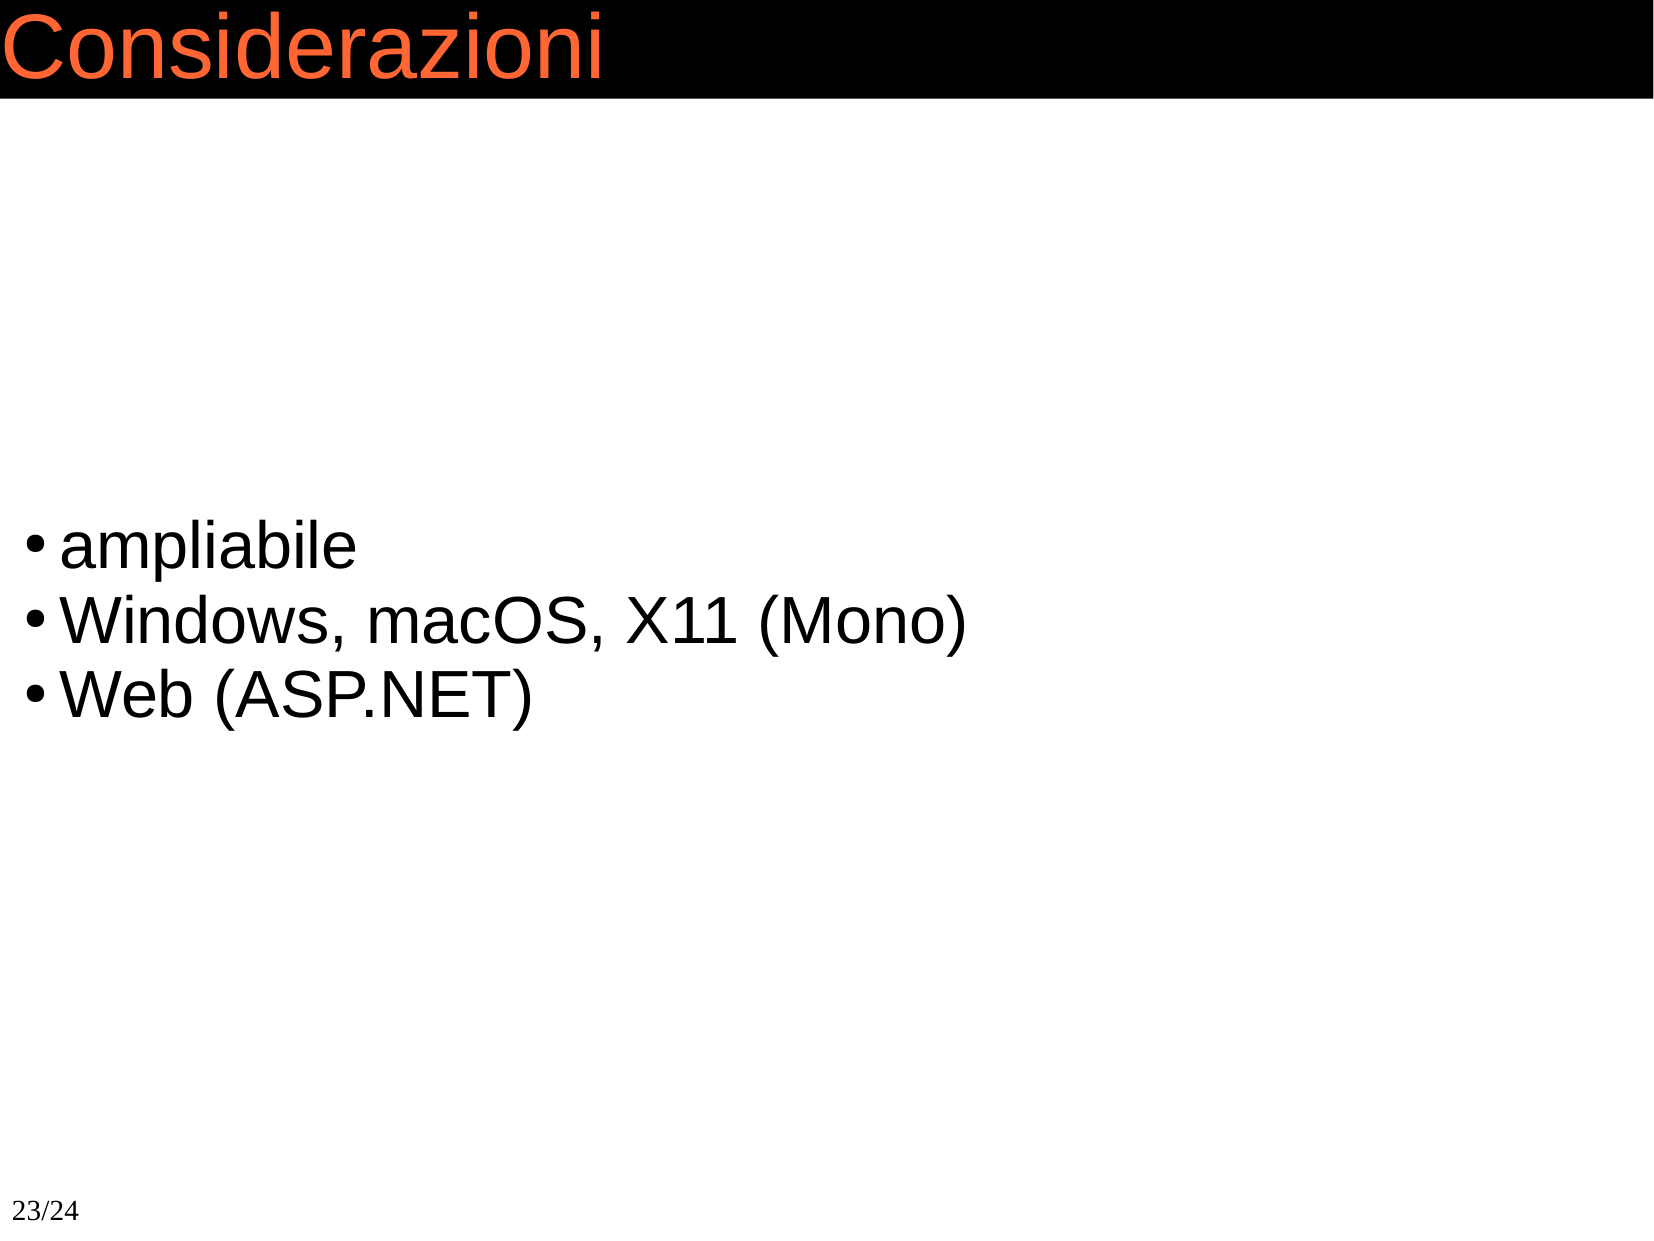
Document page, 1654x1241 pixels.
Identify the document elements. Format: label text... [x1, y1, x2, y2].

title Considerazioni [0, 0, 1654, 99]
subtitle ampliabile Windows, macOS, X11 (Mono) Web (ASP.NET) [23, 502, 1512, 738]
